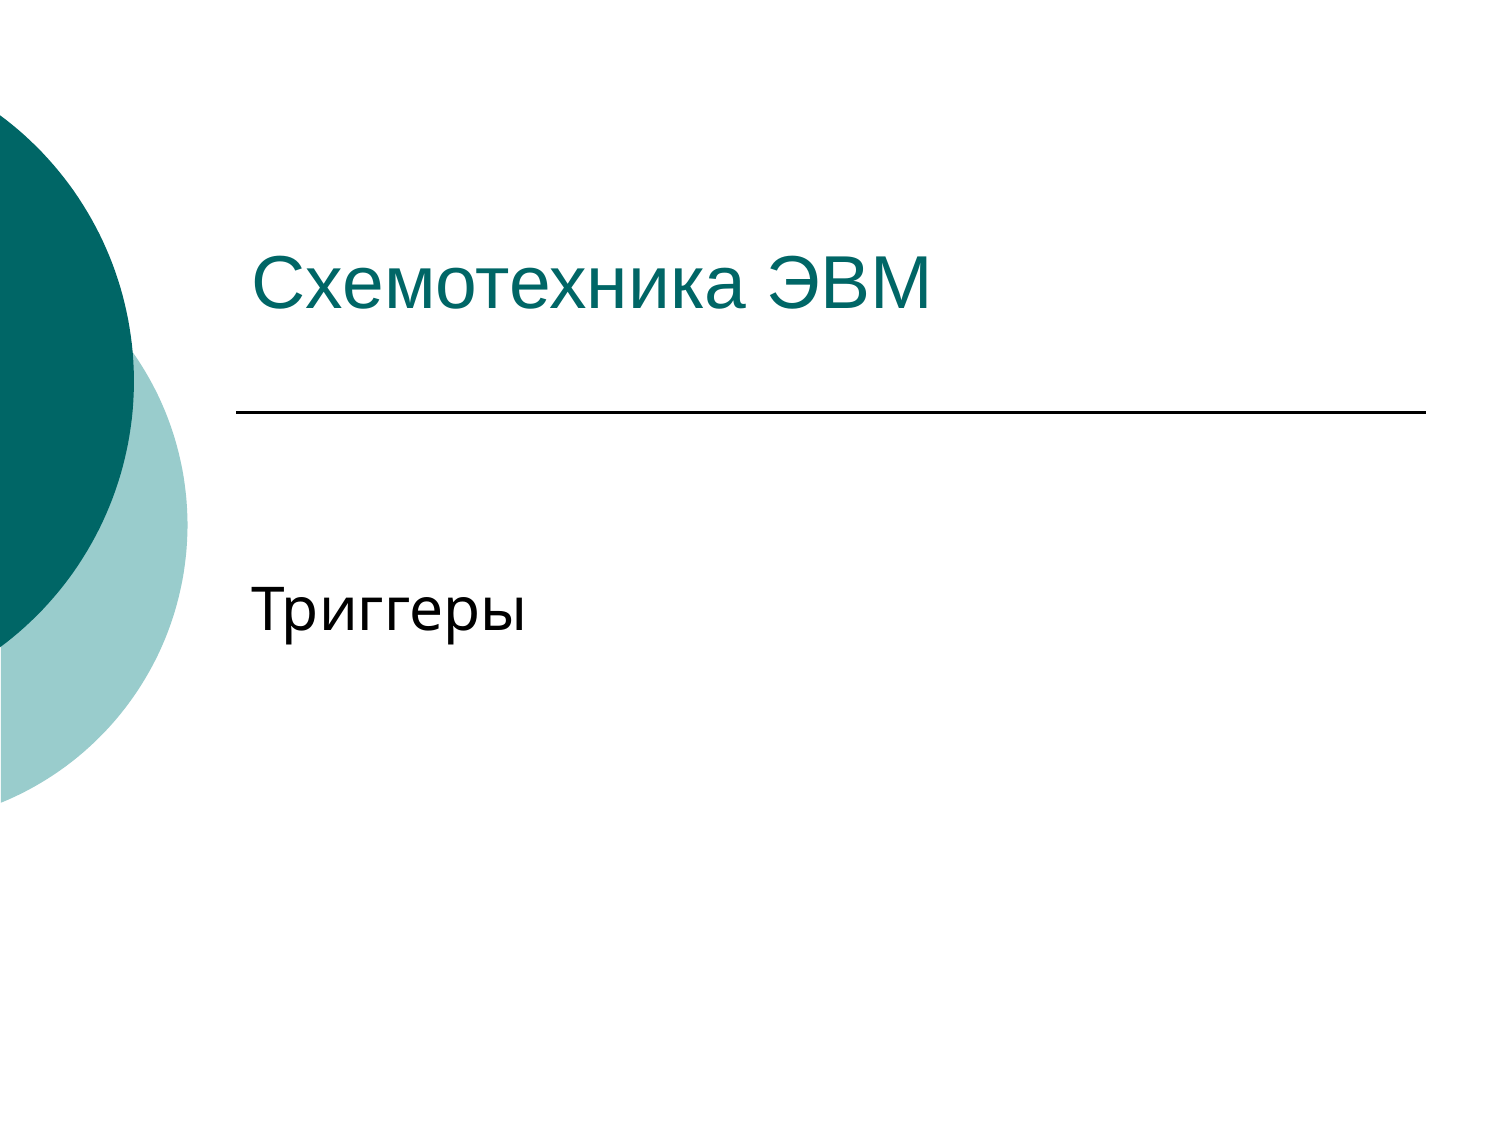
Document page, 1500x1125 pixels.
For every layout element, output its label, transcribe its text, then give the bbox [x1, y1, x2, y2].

title Схемотехника ЭВМ [236, 186, 1425, 372]
subtitle Триггеры [236, 562, 1425, 850]
